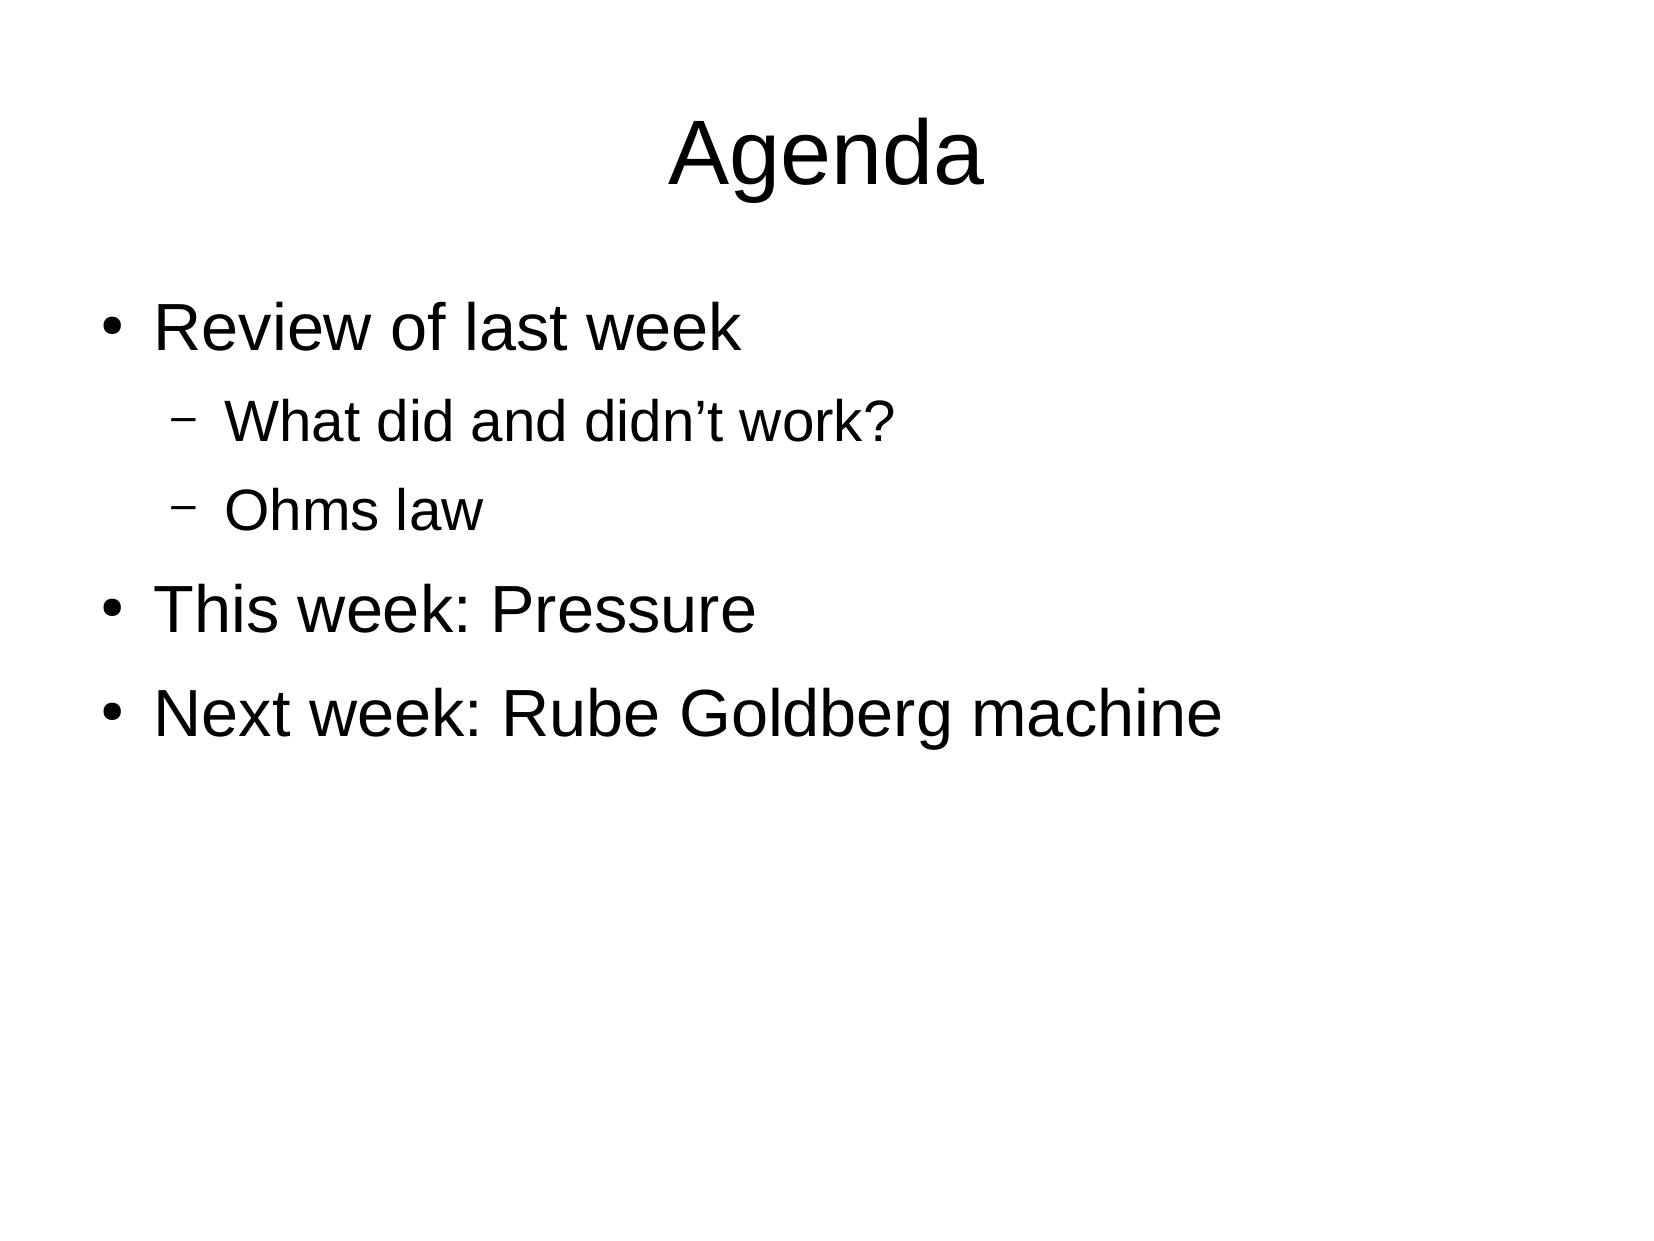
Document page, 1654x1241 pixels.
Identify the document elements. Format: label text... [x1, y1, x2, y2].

list Review of last week What did and didn’t work? Ohms law This week: Pressure Next week: Rube Goldberg machine [82, 290, 1571, 1010]
title Agenda [82, 49, 1571, 257]
